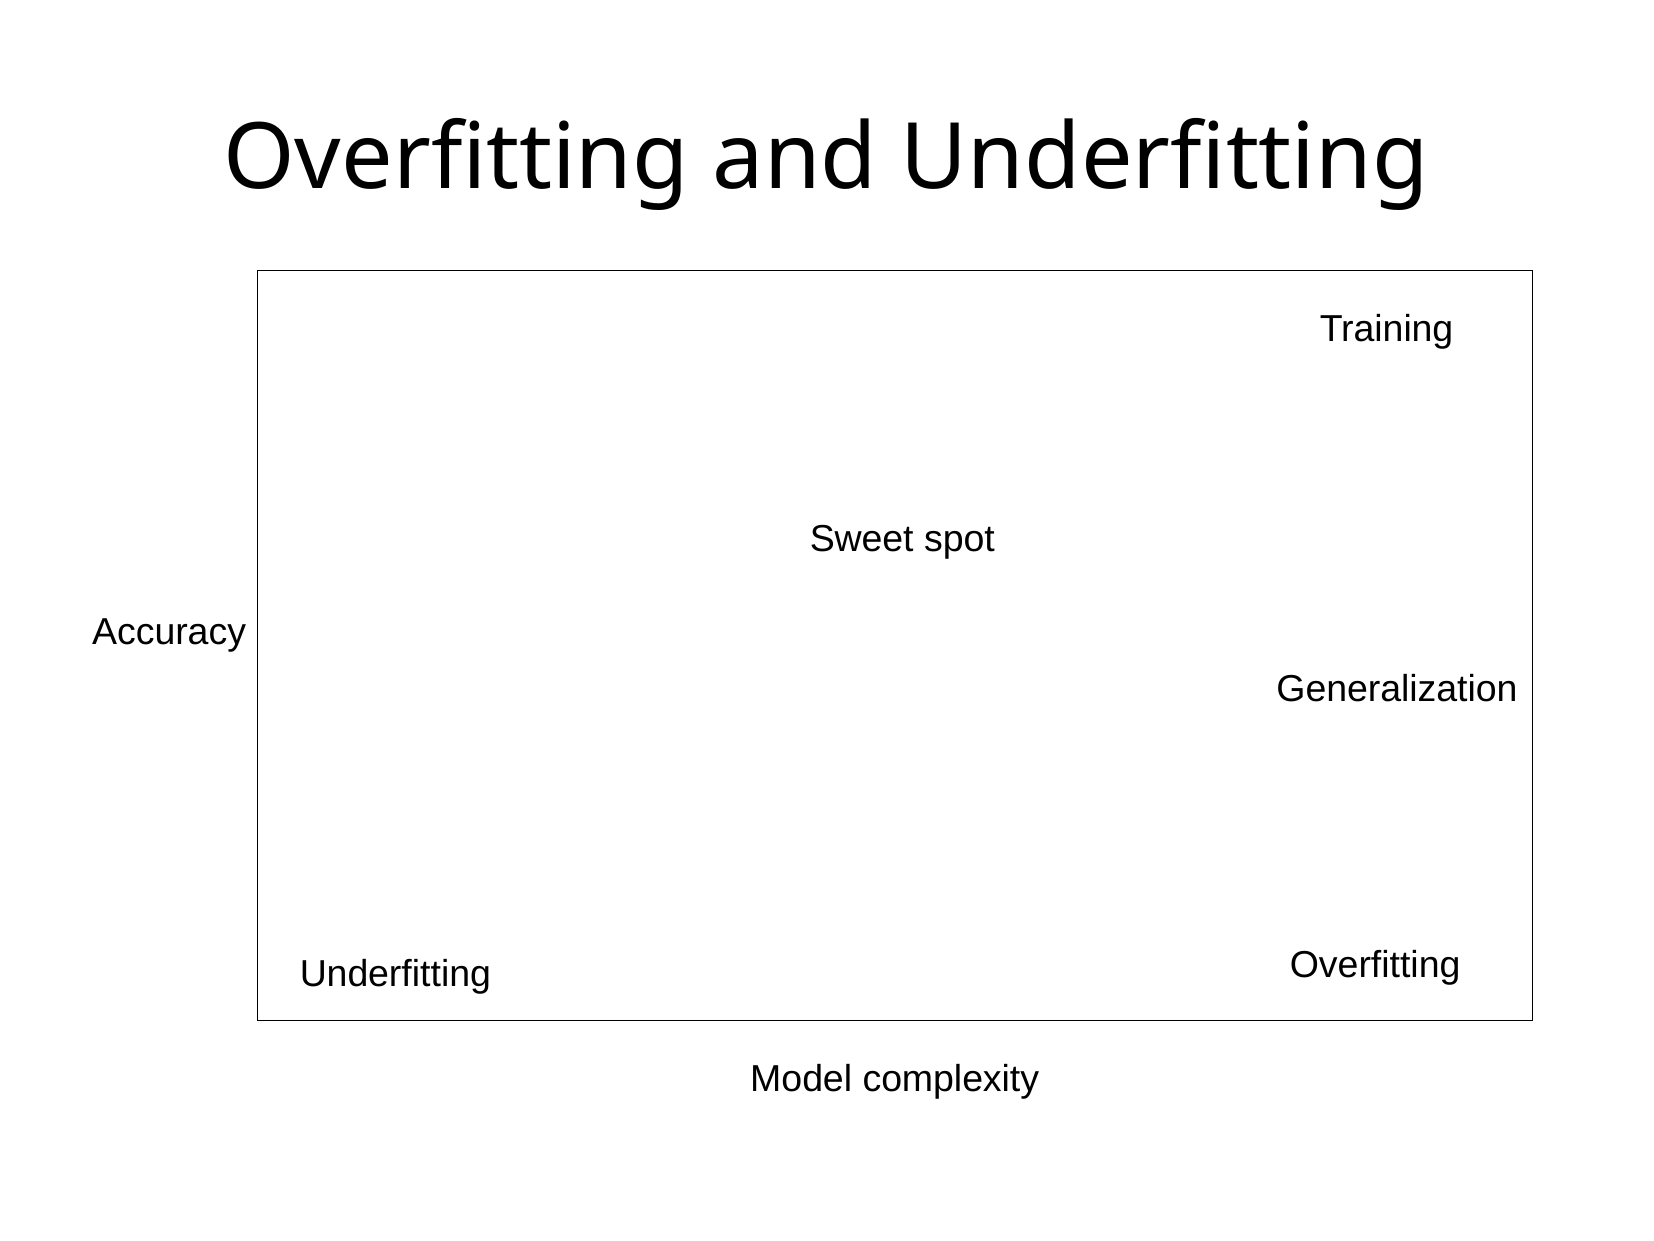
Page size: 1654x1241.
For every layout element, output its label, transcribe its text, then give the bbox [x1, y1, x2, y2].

text_box Generalization [1261, 660, 1533, 717]
title Overfitting and Underfitting [82, 49, 1571, 257]
text_box Sweet spot [795, 510, 1066, 567]
text_box Accuracy [77, 603, 393, 661]
text_box Underfitting [285, 945, 506, 1002]
text_box Model complexity [647, 1050, 1143, 1107]
text_box Overfitting [1275, 935, 1501, 1011]
text_box Training [1305, 300, 1516, 357]
